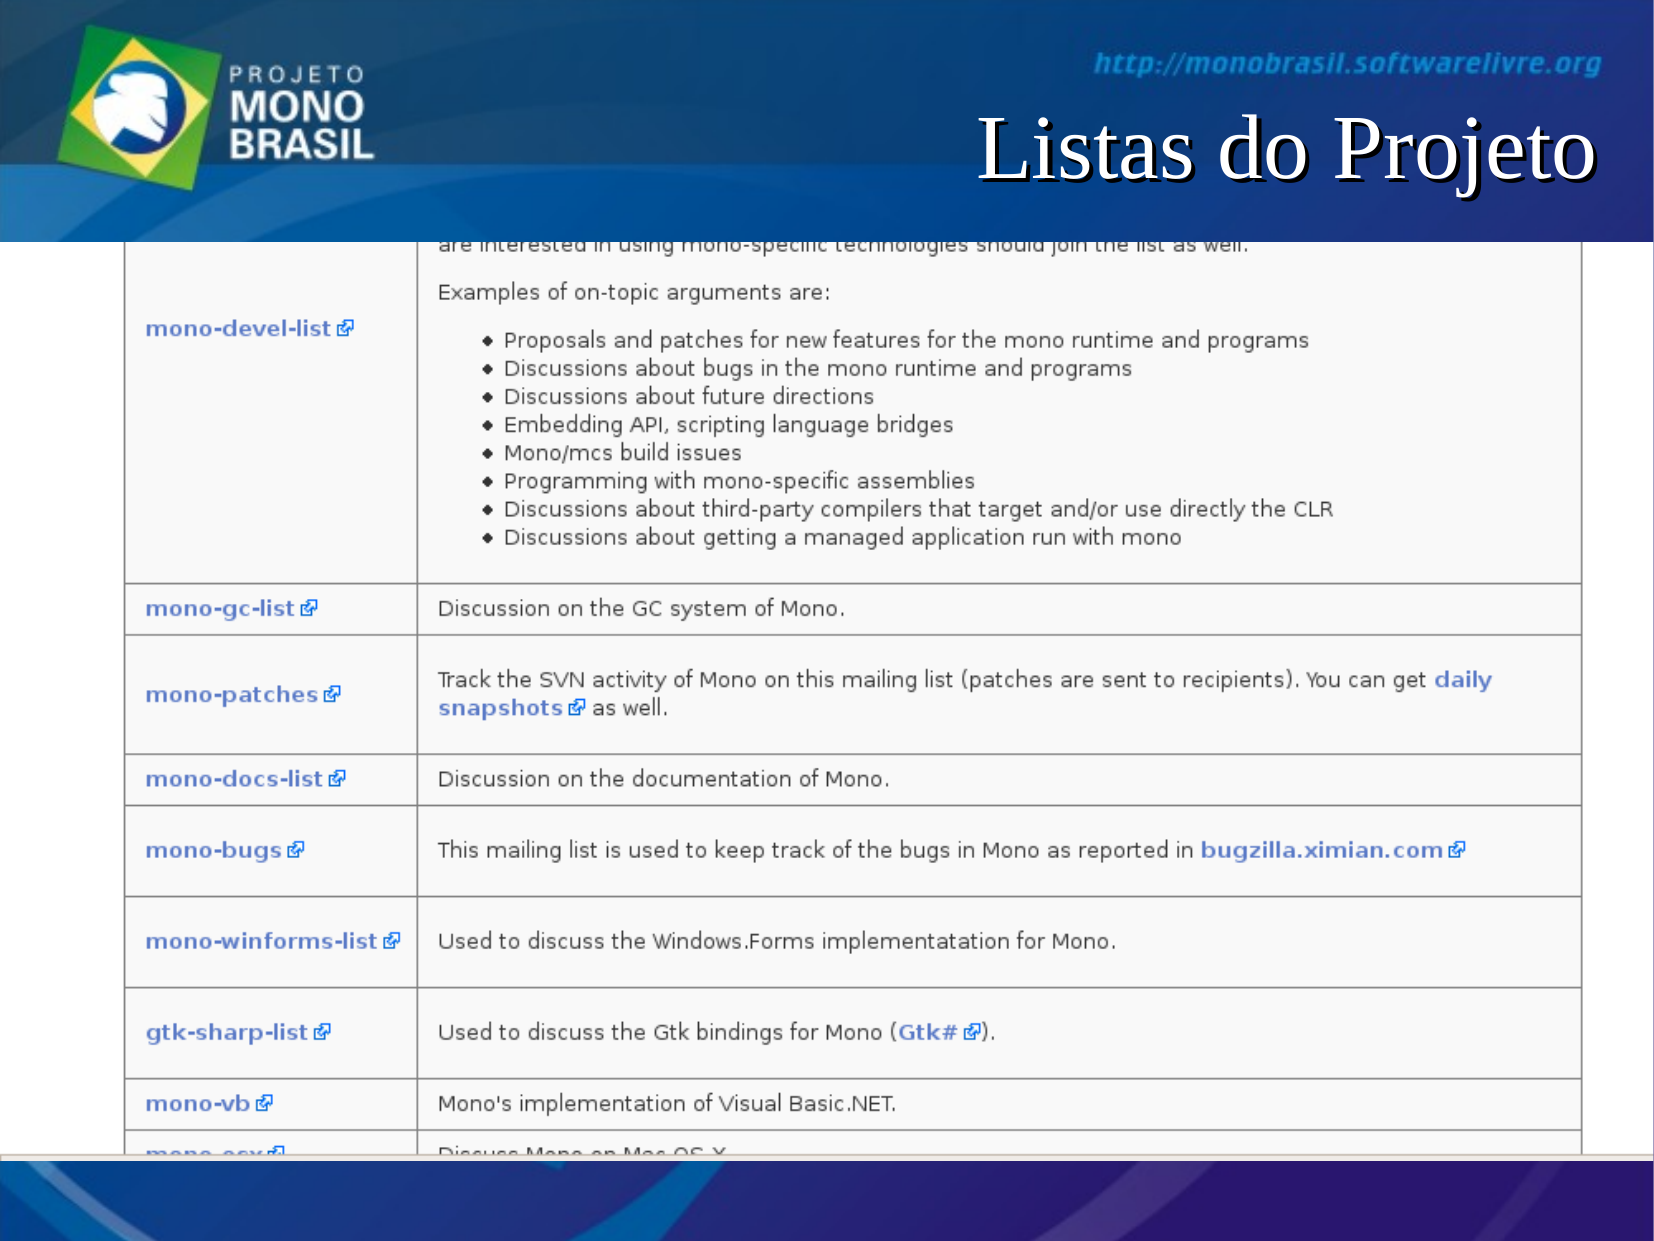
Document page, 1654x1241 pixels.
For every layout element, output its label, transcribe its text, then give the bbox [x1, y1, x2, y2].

title Listas do Projeto [186, 43, 1599, 242]
picture [0, 0, 1654, 1241]
